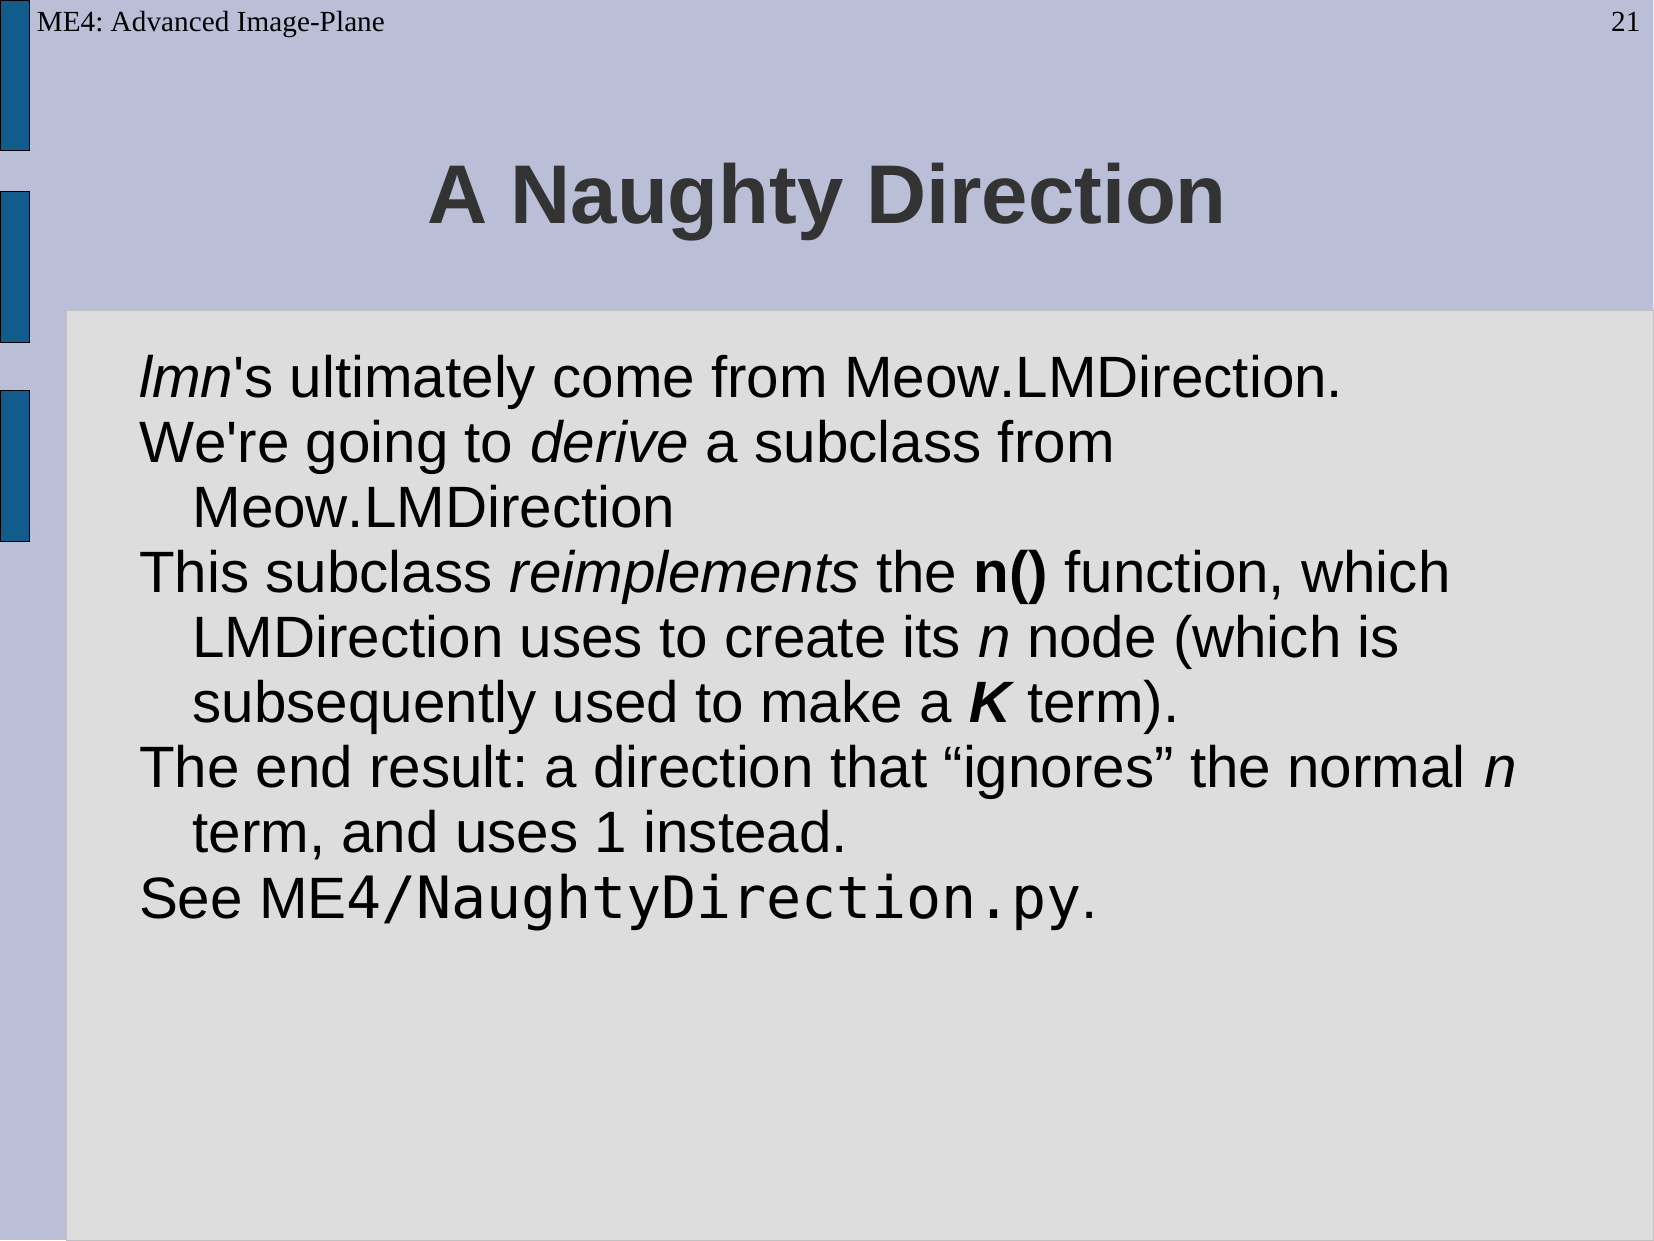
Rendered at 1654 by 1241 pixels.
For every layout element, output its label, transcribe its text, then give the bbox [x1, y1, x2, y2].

list lmn's ultimately come from Meow.LMDirection. We're going to derive a subclass from Meow.LMDirection This subclass reimplements the n() function, which LMDirection uses to create its n node (which is subsequently used to make a K term). The end result: a direction that “ignores” the normal n term, and uses 1 instead. See ME4/NaughtyDirection.py. [121, 344, 1595, 1112]
title A Naughty Direction [121, 91, 1534, 299]
